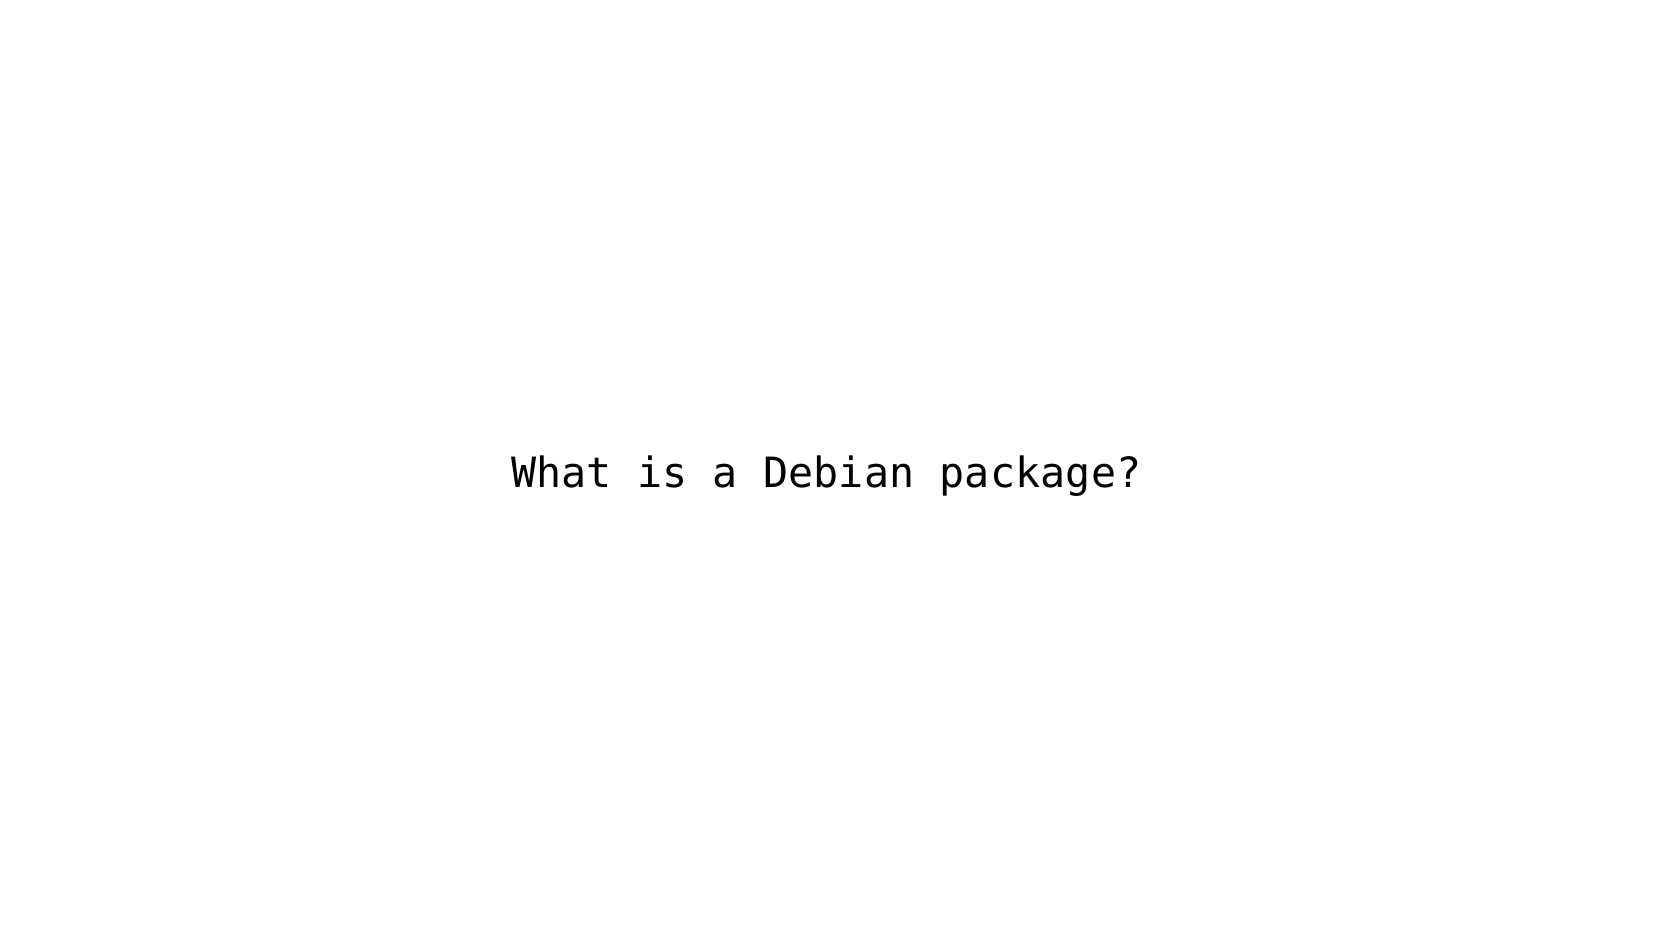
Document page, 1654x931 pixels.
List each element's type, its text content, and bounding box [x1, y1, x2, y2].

subtitle What is a Debian package? [82, 59, 1571, 886]
